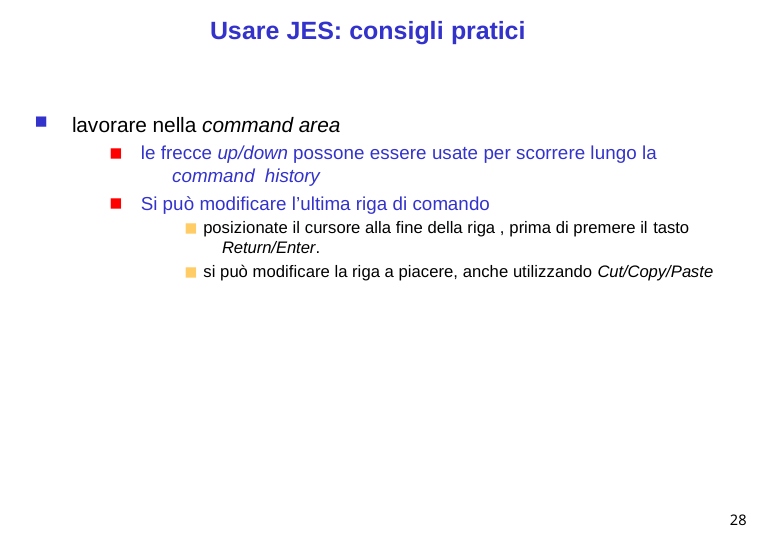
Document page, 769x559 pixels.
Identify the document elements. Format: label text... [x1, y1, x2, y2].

text_box 28 [727, 509, 750, 531]
title Usare JES: consigli pratici [207, 12, 528, 47]
text_box lavorare nella command area le frecce up/down possone essere usate per scorrere lungo la command history Si può modificare l’ultima riga di comando posizionate il cursore alla fine della riga , prima di premere il tasto Return/Enter. si può modificare la riga a piacere, anche utilizzando Cut/Copy/Paste [30, 104, 716, 263]
